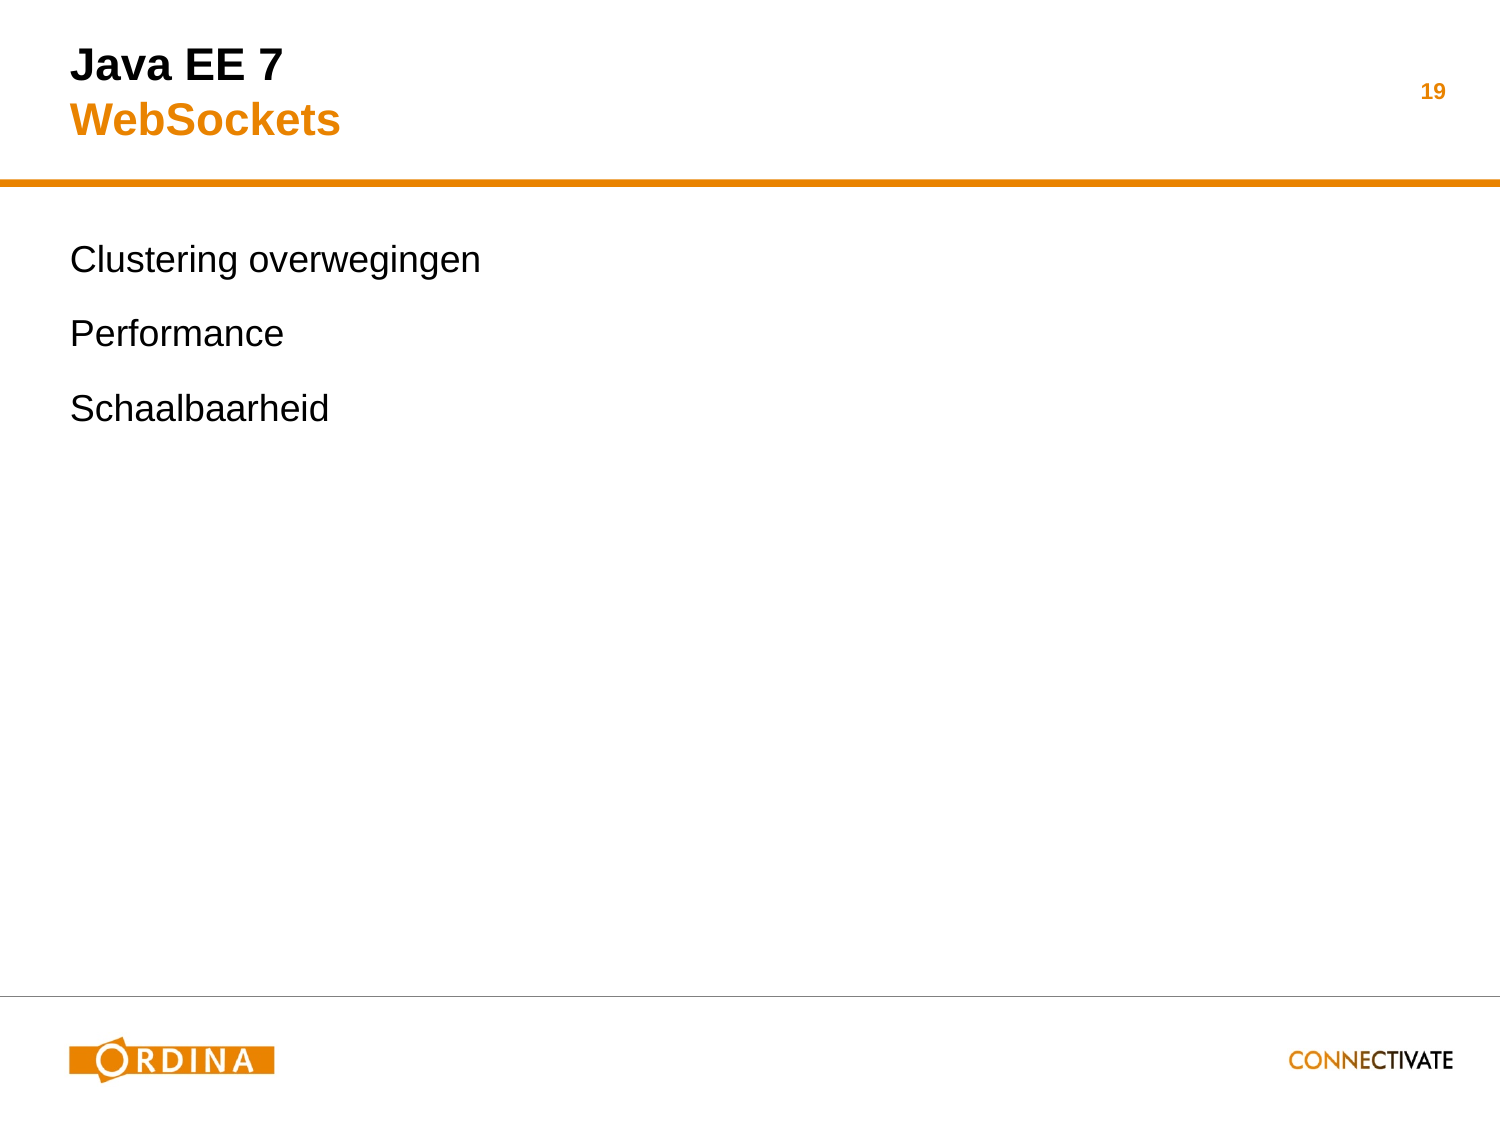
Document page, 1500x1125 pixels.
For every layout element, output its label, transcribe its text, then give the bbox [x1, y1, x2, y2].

picture [64, 1032, 279, 1087]
picture [1287, 1048, 1455, 1071]
slide_number <number> [1397, 69, 1462, 121]
list Clustering overwegingen Performance Schaalbaarheid [54, 227, 1462, 979]
title Java EE 7 WebSockets [54, 0, 1397, 180]
